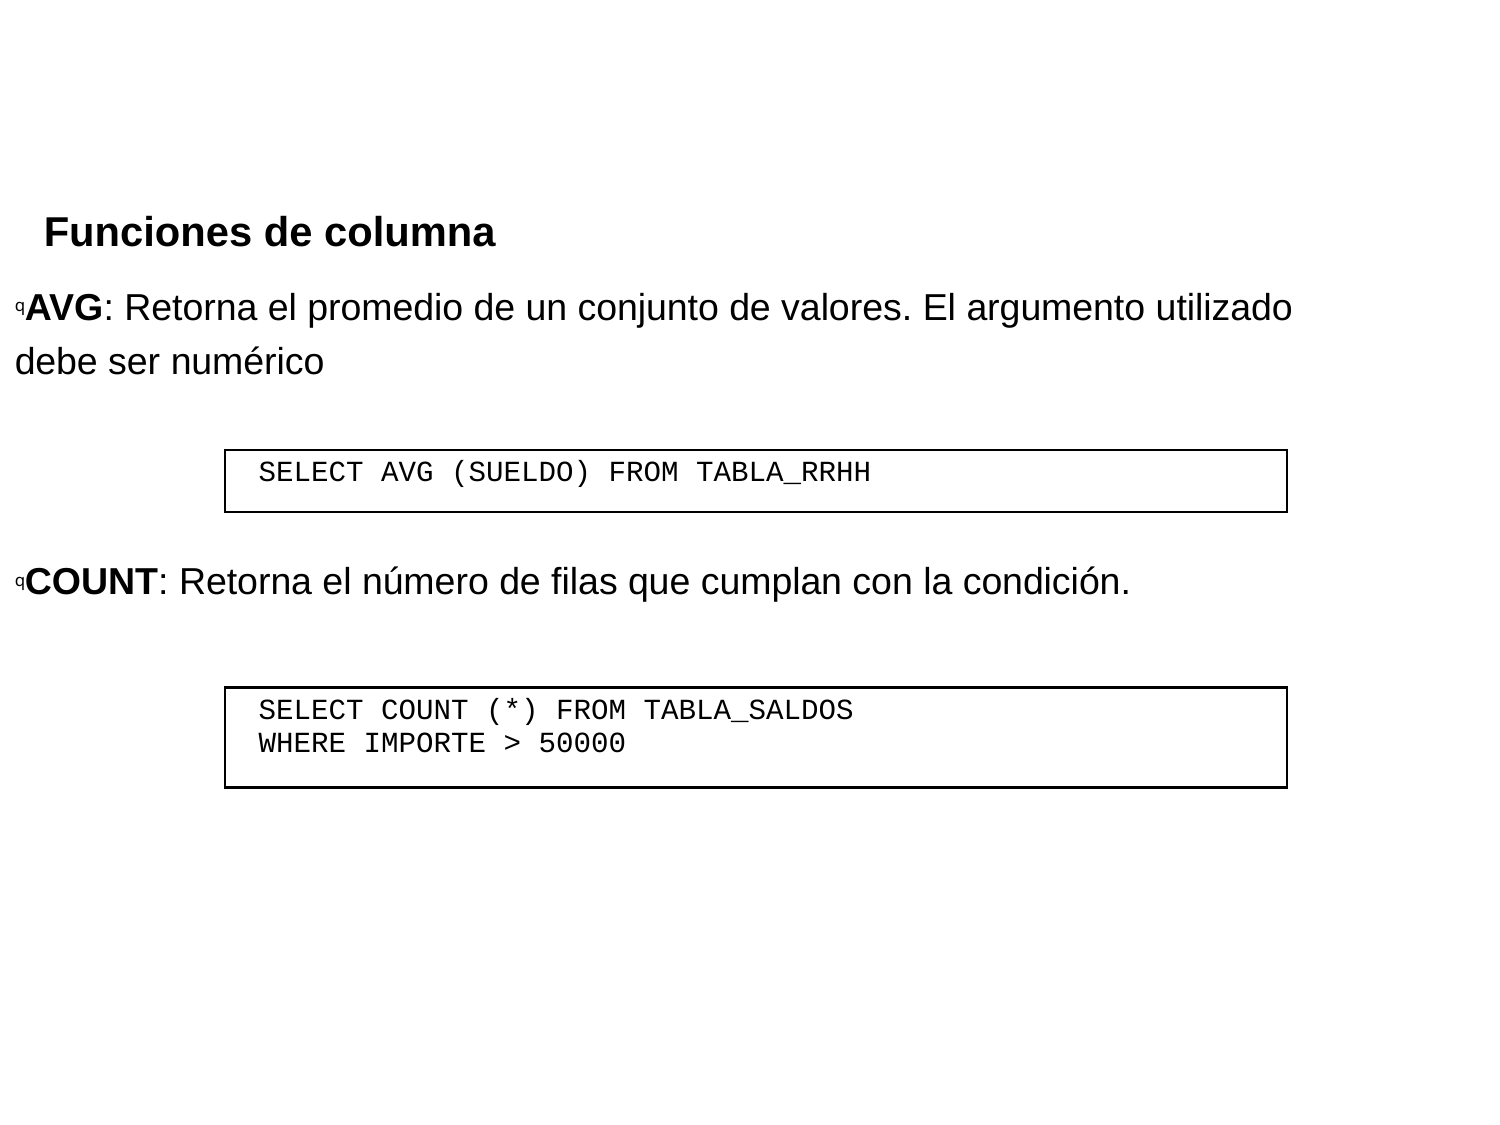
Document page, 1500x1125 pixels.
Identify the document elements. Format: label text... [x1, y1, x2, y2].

text_box SELECT COUNT (*) FROM TABLA_SALDOS WHERE IMPORTE > 50000 [224, 687, 1288, 788]
text_box SELECT AVG (SUELDO) FROM TABLA_RRHH [224, 449, 1288, 513]
list Funciones de columna AVG: Retorna el promedio de un conjunto de valores. El argumento utilizado debe ser numérico COUNT: Retorna el número de filas que cumplan con la condición. [0, 187, 1401, 976]
